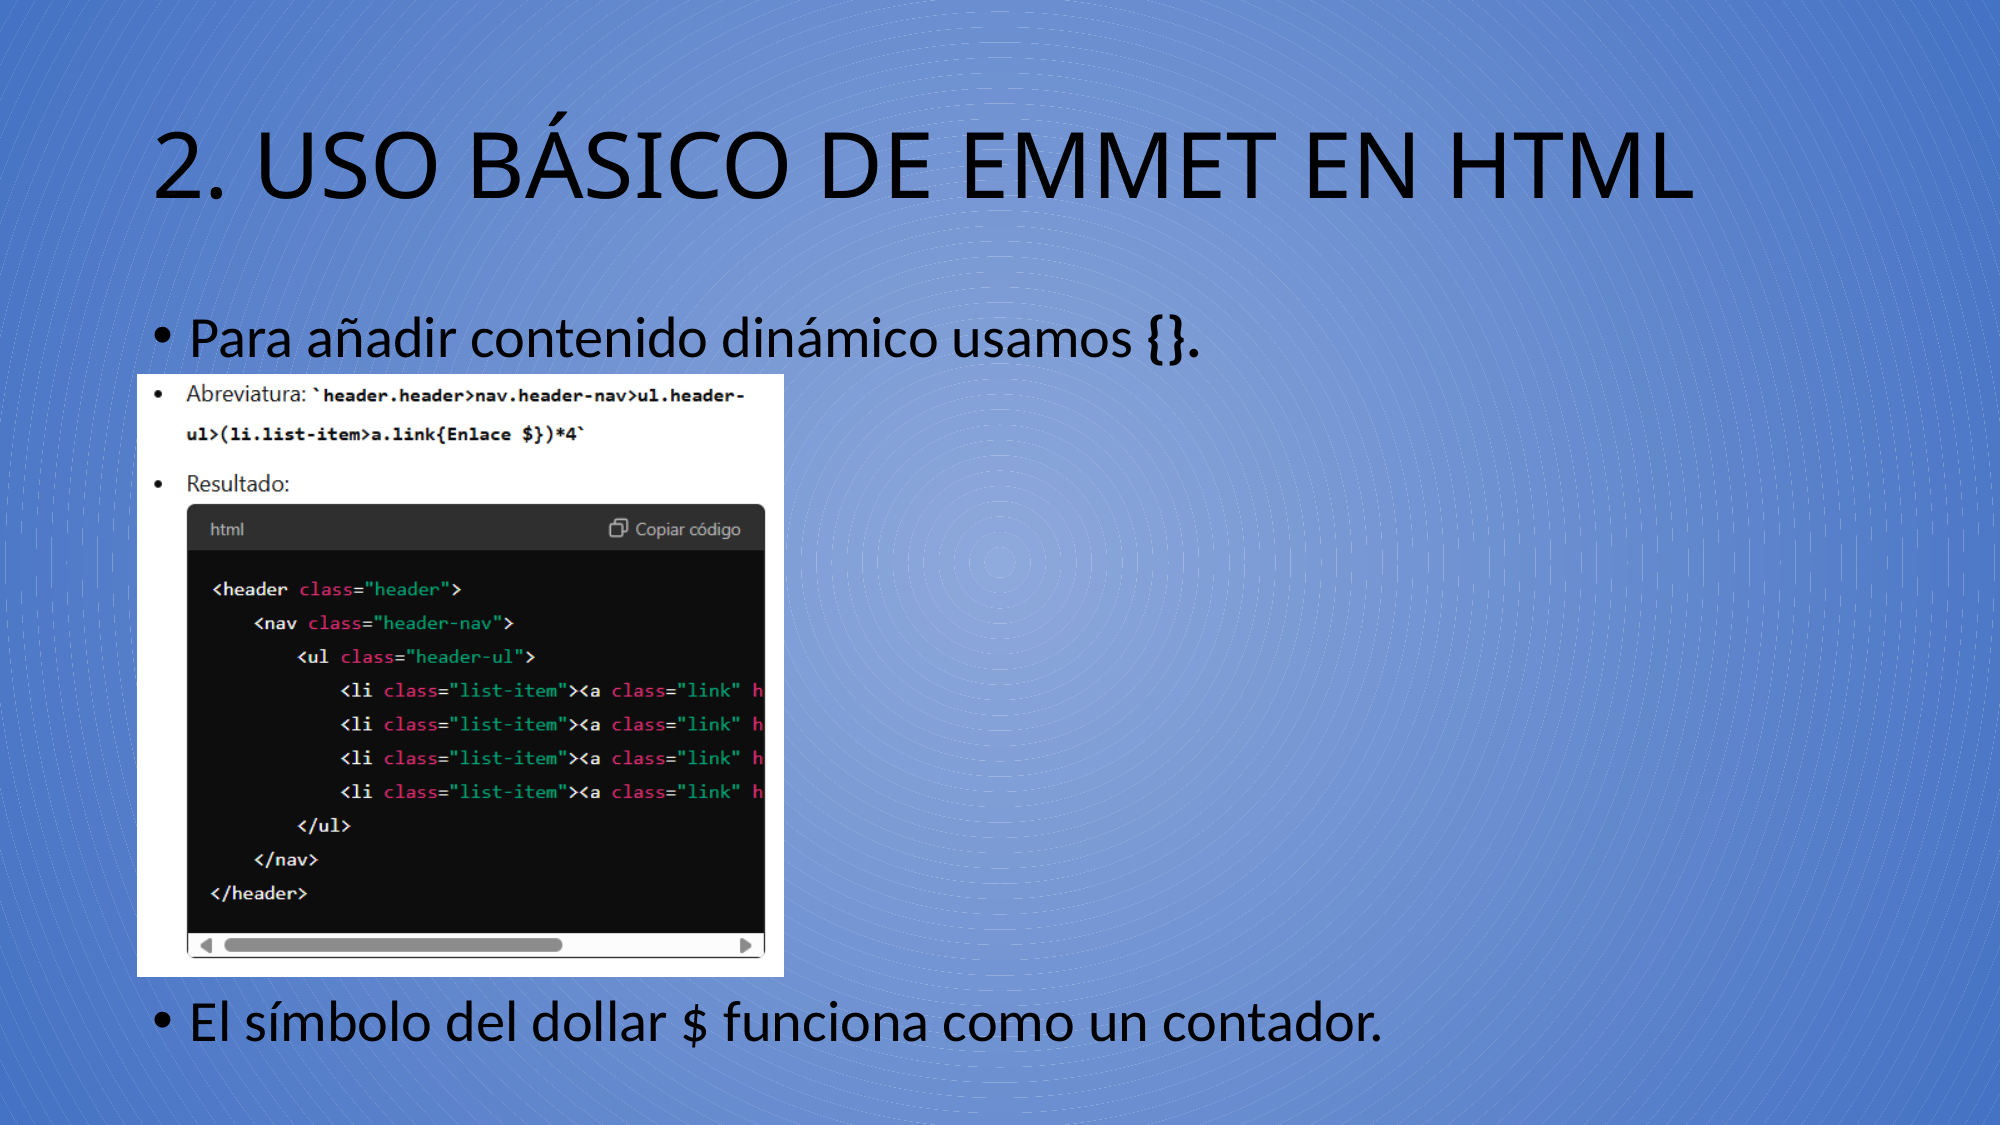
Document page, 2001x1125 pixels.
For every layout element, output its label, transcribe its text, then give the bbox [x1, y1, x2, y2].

picture [137, 374, 784, 977]
title 2. USO BÁSICO DE EMMET EN HTML [137, 59, 1863, 278]
list Para añadir contenido dinámico usamos {}. El símbolo del dollar $ funciona como un contador. [137, 299, 1863, 1125]
